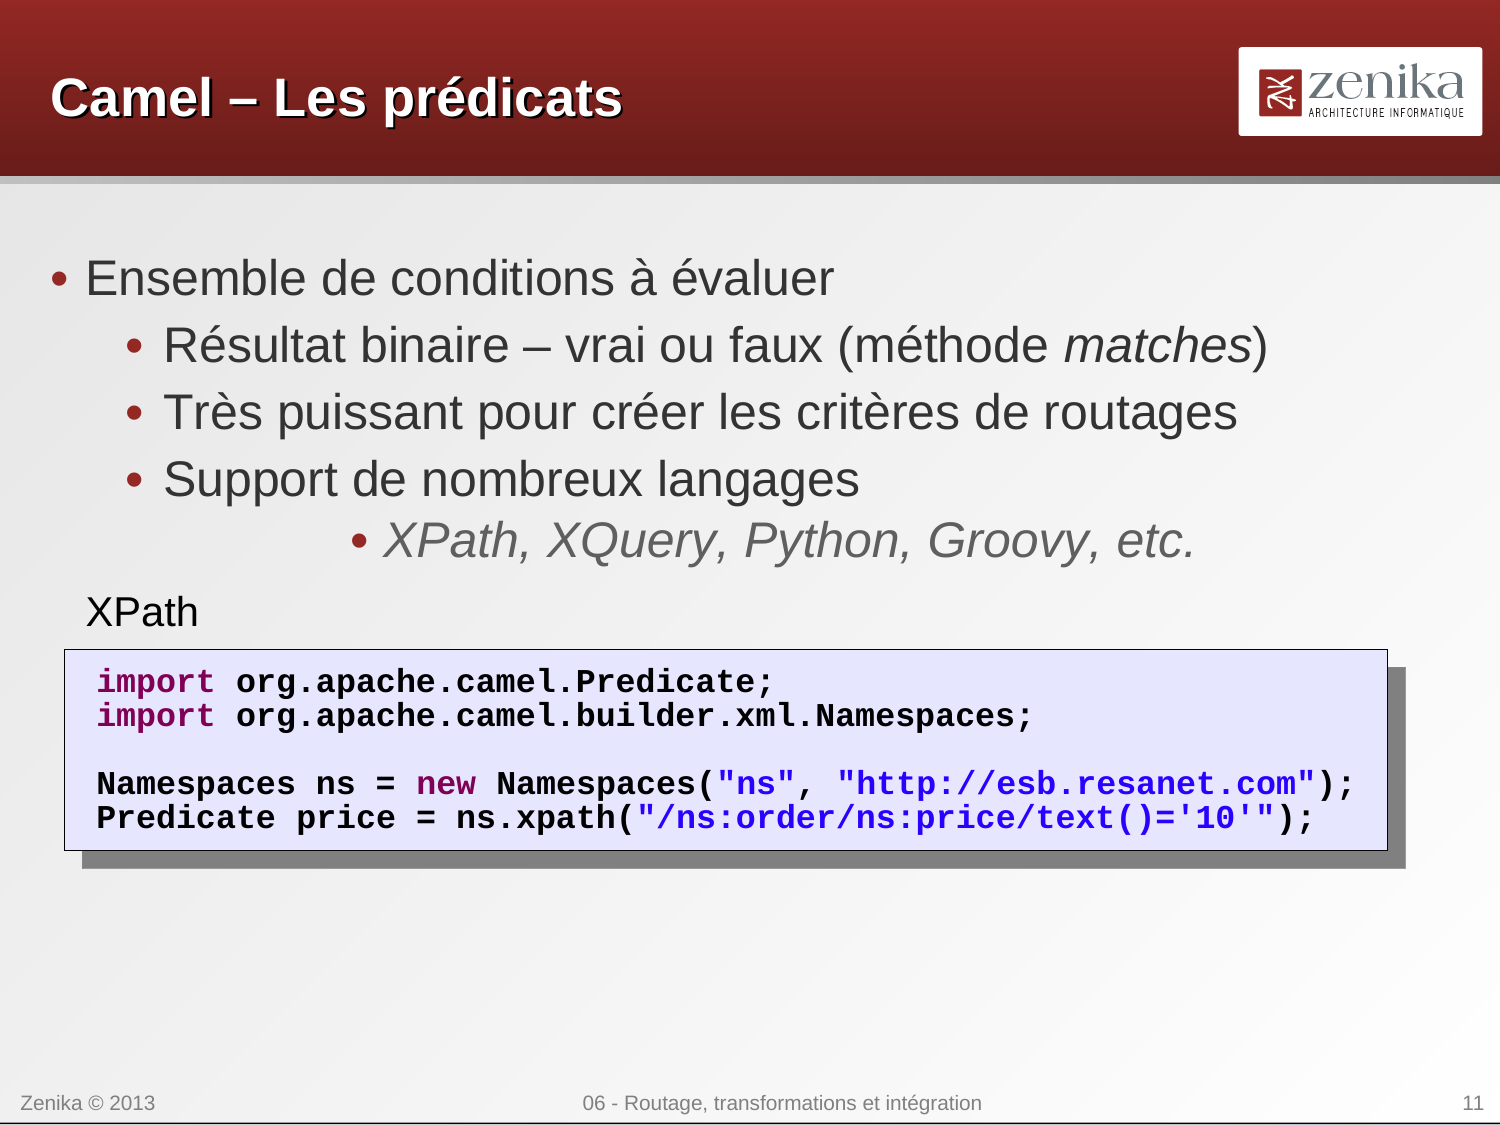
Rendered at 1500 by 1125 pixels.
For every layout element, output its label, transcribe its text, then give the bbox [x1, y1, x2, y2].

picture [1257, 58, 1464, 125]
text_box XPath [70, 585, 215, 647]
list Ensemble de conditions à évaluer Résultat binaire – vrai ou faux (méthode matches) Très puissant pour créer les critères de routages Support de nombreux langages XPath, XQuery, Python, Groovy, etc. [50, 250, 1477, 1064]
title Camel – Les prédicats [50, 22, 1206, 172]
text_box import org.apache.camel.Predicate; import org.apache.camel.builder.xml.Namespaces; Namespaces ns = new Namespaces("ns", "http://esb.resanet.com"); Predicate price = ns.xpath("/ns:order/ns:price/text()='10'"); [64, 649, 1388, 851]
